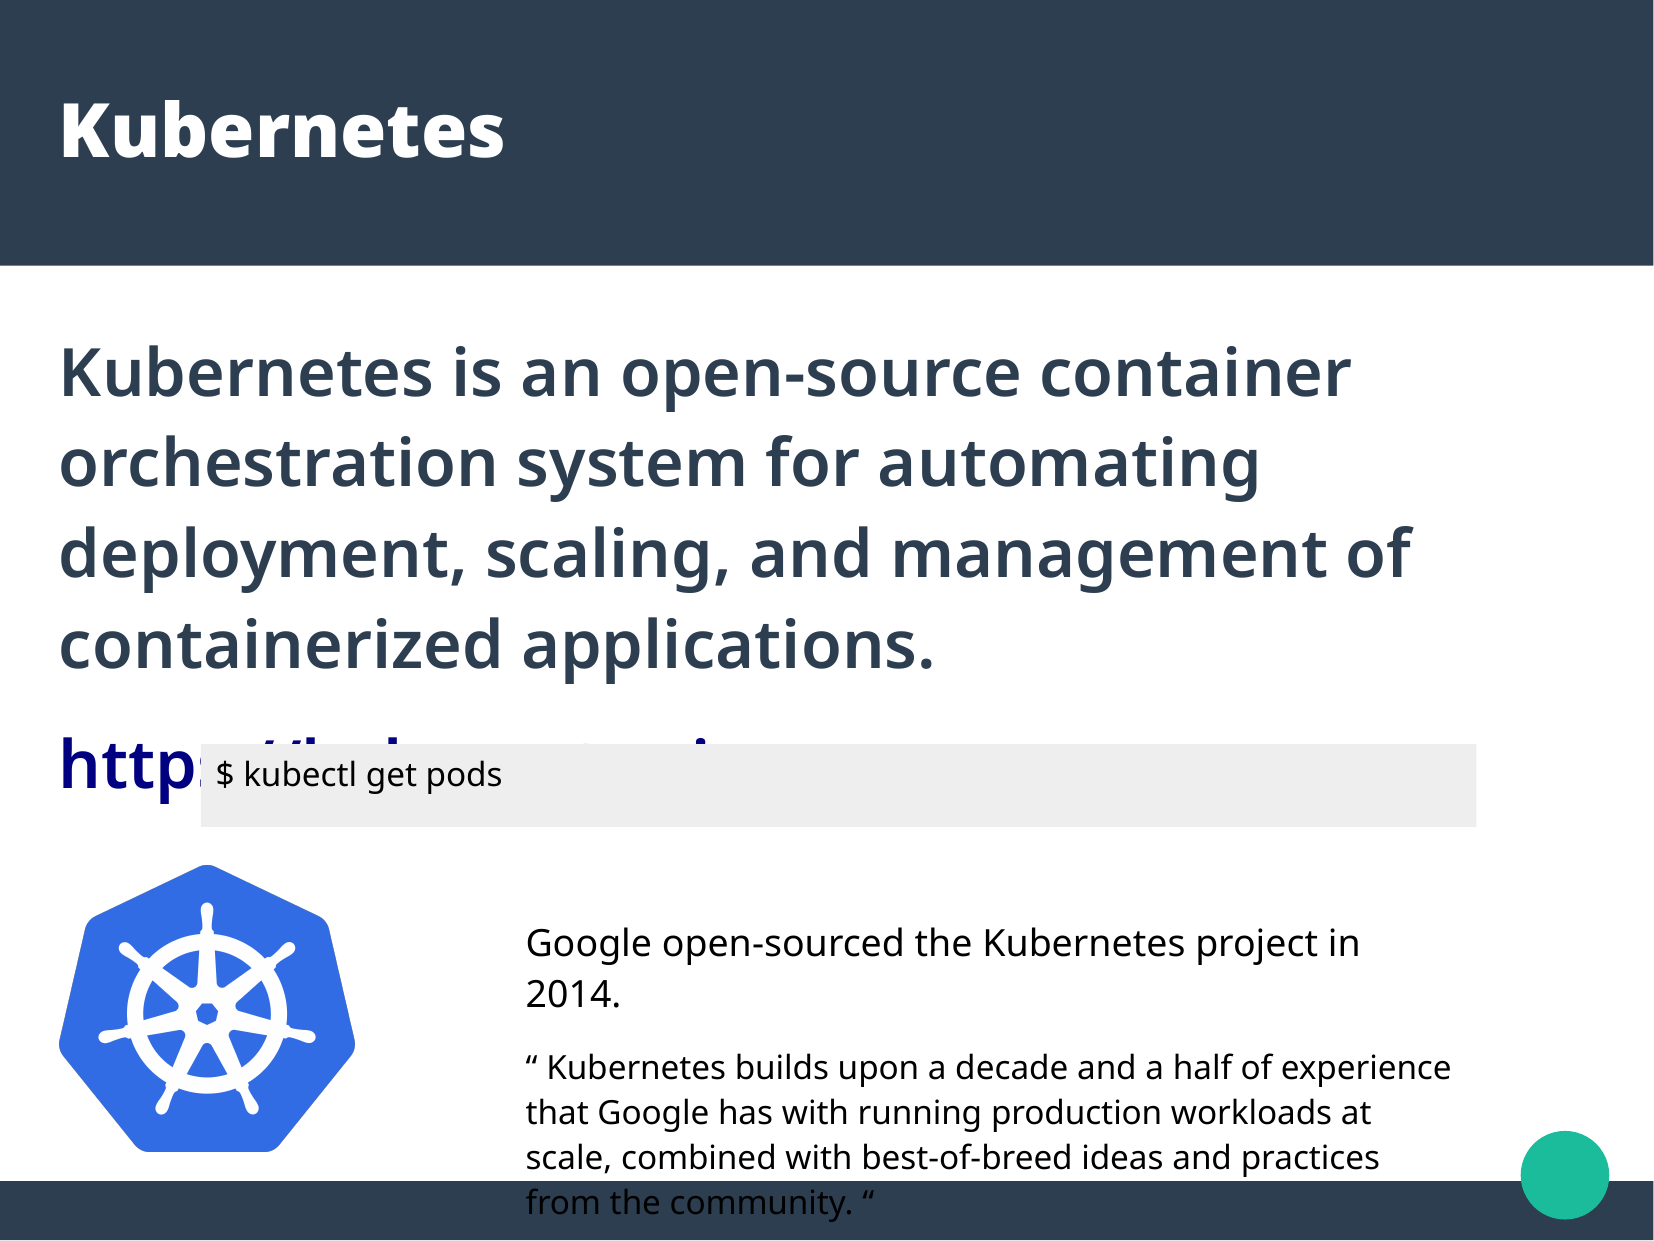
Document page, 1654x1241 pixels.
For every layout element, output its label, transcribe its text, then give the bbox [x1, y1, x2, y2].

text_box Google open-sourced the Kubernetes project in 2014. “ Kubernetes builds upon a decade and a half of experience that Google has with running production workloads at scale, combined with best-of-breed ideas and practices from the community. “ [510, 909, 1477, 1123]
list Kubernetes is an open-source container orchestration system for automating deployment, scaling, and management of containerized applications. https://kubernetes.io [59, 324, 1595, 1152]
title Kubernetes [59, 49, 1595, 207]
picture [59, 865, 355, 1152]
text_box $ kubectl get pods [200, 744, 1477, 827]
